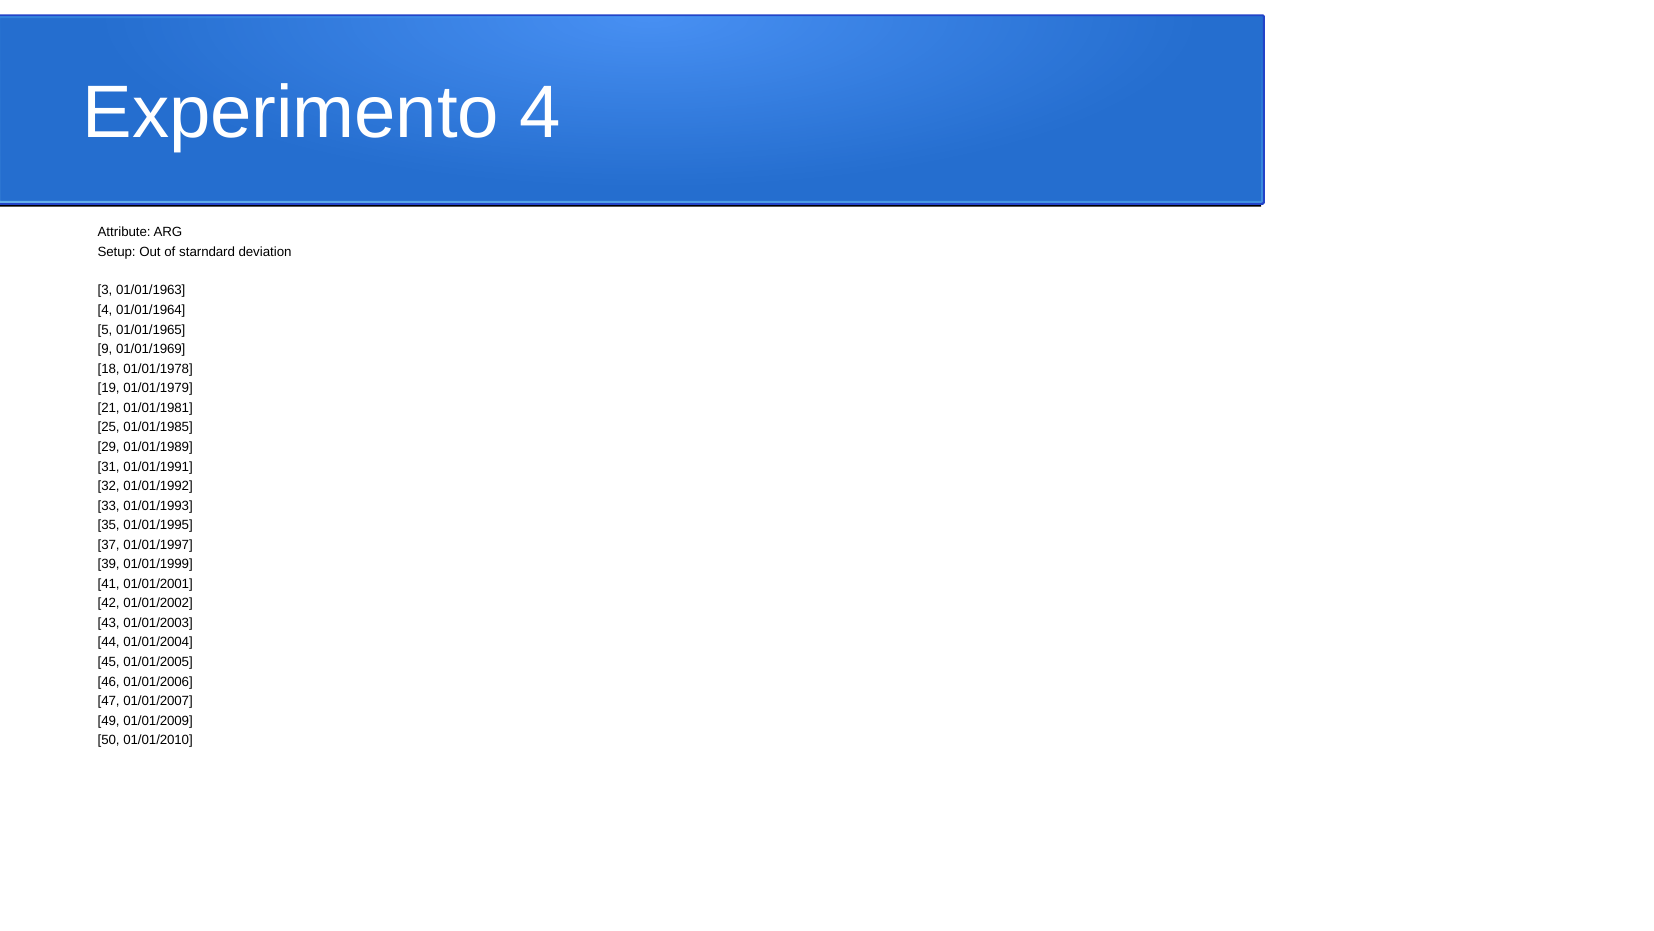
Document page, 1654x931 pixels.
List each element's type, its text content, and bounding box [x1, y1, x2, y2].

list Attribute: ARG Setup: Out of starndard deviation [3, 01/01/1963] [4, 01/01/1964] [5, 01/01/1965] [9, 01/01/1969] [18, 01/01/1978] [19, 01/01/1979] [21, 01/01/1981] [25, 01/01/1985] [29, 01/01/1989] [31, 01/01/1991] [32, 01/01/1992] [33, 01/01/1993] [35, 01/01/1995] [37, 01/01/1997] [39, 01/01/1999] [41, 01/01/2001] [42, 01/01/2002] [43, 01/01/2003] [44, 01/01/2004] [45, 01/01/2005] [46, 01/01/2006] [47, 01/01/2007] [49, 01/01/2009] [50, 01/01/2010] [82, 224, 1571, 764]
title Experimento 4 [82, 35, 1235, 189]
